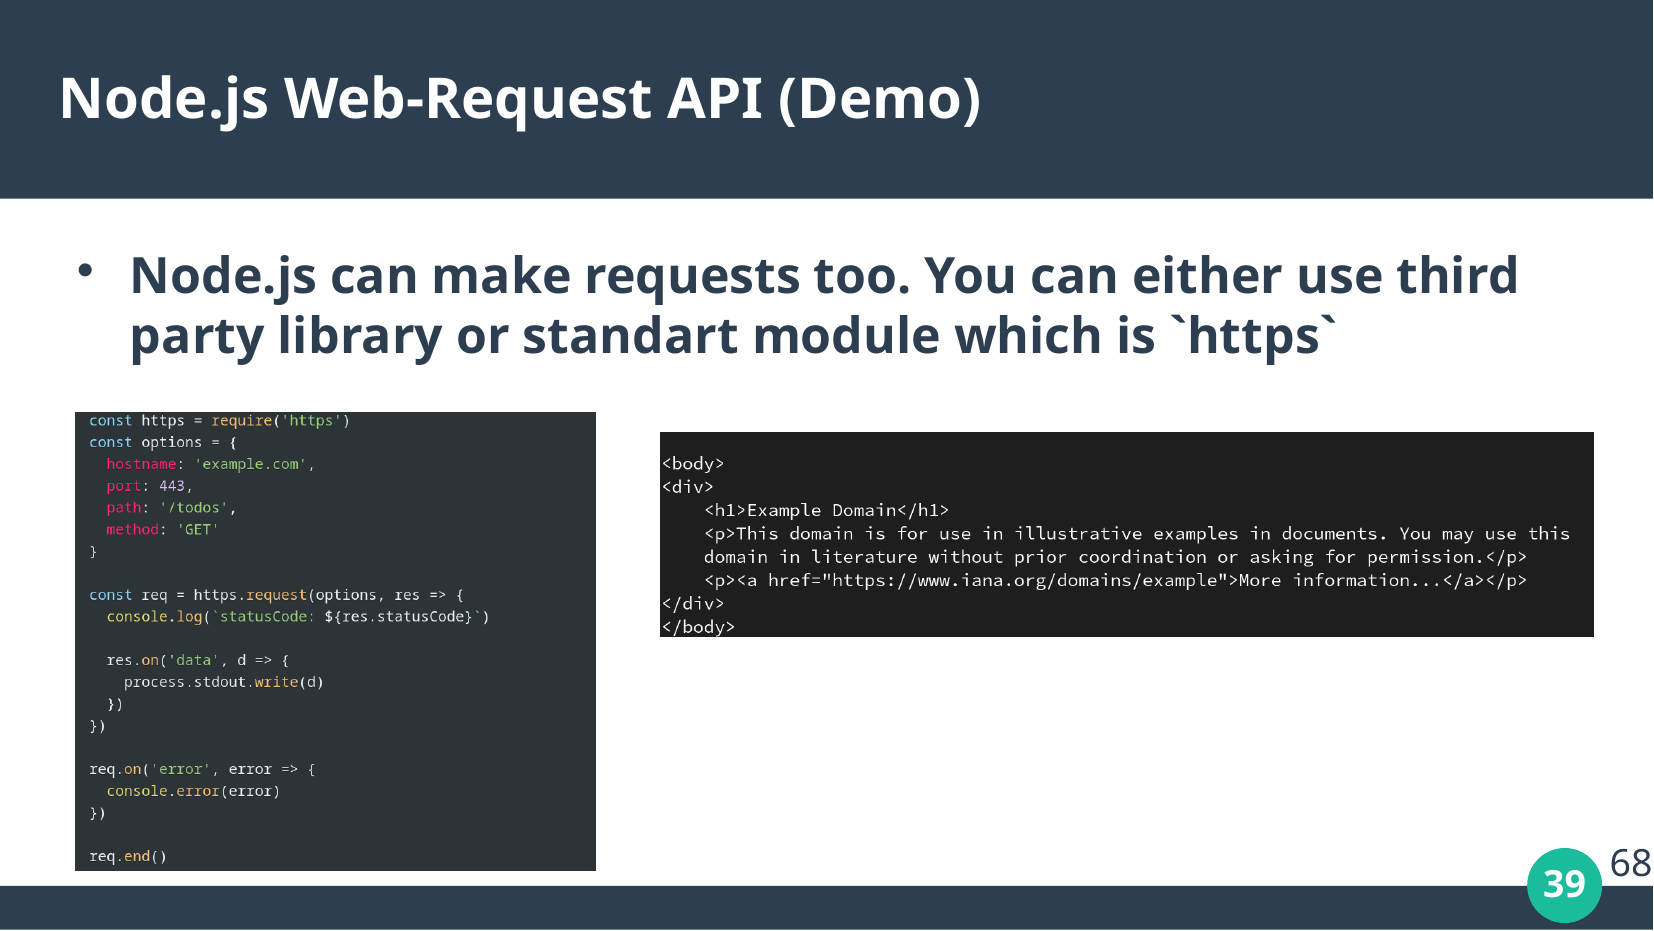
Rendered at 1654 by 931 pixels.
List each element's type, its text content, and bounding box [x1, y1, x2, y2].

picture [660, 432, 1594, 637]
picture [75, 412, 596, 871]
title Node.js Web-Request API (Demo) [59, 37, 1594, 155]
list Node.js can make requests too. You can either use third party library or standart module which is `https` [59, 243, 1594, 864]
text_box 68 [1588, 830, 1654, 899]
